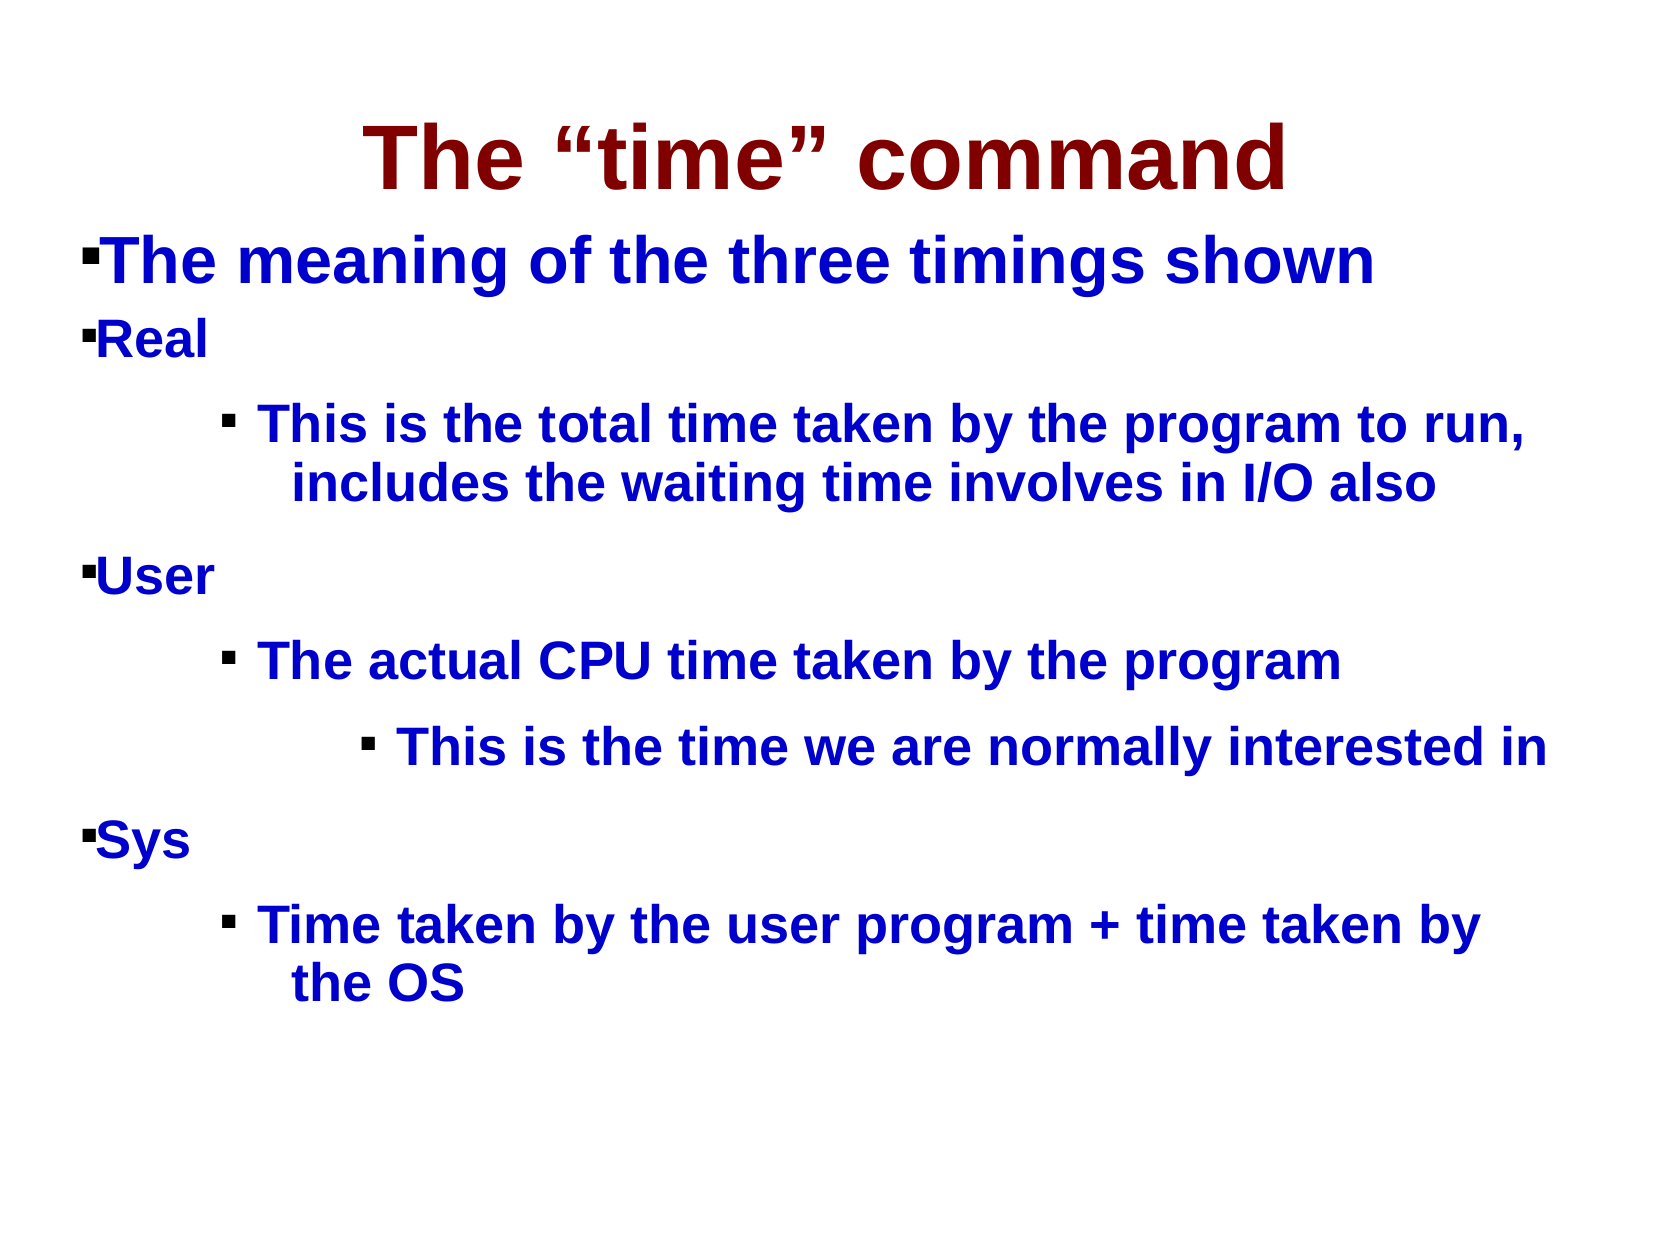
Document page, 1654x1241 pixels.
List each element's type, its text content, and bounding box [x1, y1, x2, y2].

list Real This is the total time taken by the program to run, includes the waiting time involves in I/O also User The actual CPU time taken by the program This is the time we are normally interested in Sys Time taken by the user program + time taken by the OS [82, 303, 1571, 1024]
list The meaning of the three timings shown [82, 217, 1603, 937]
title The “time” command [82, 49, 1571, 217]
